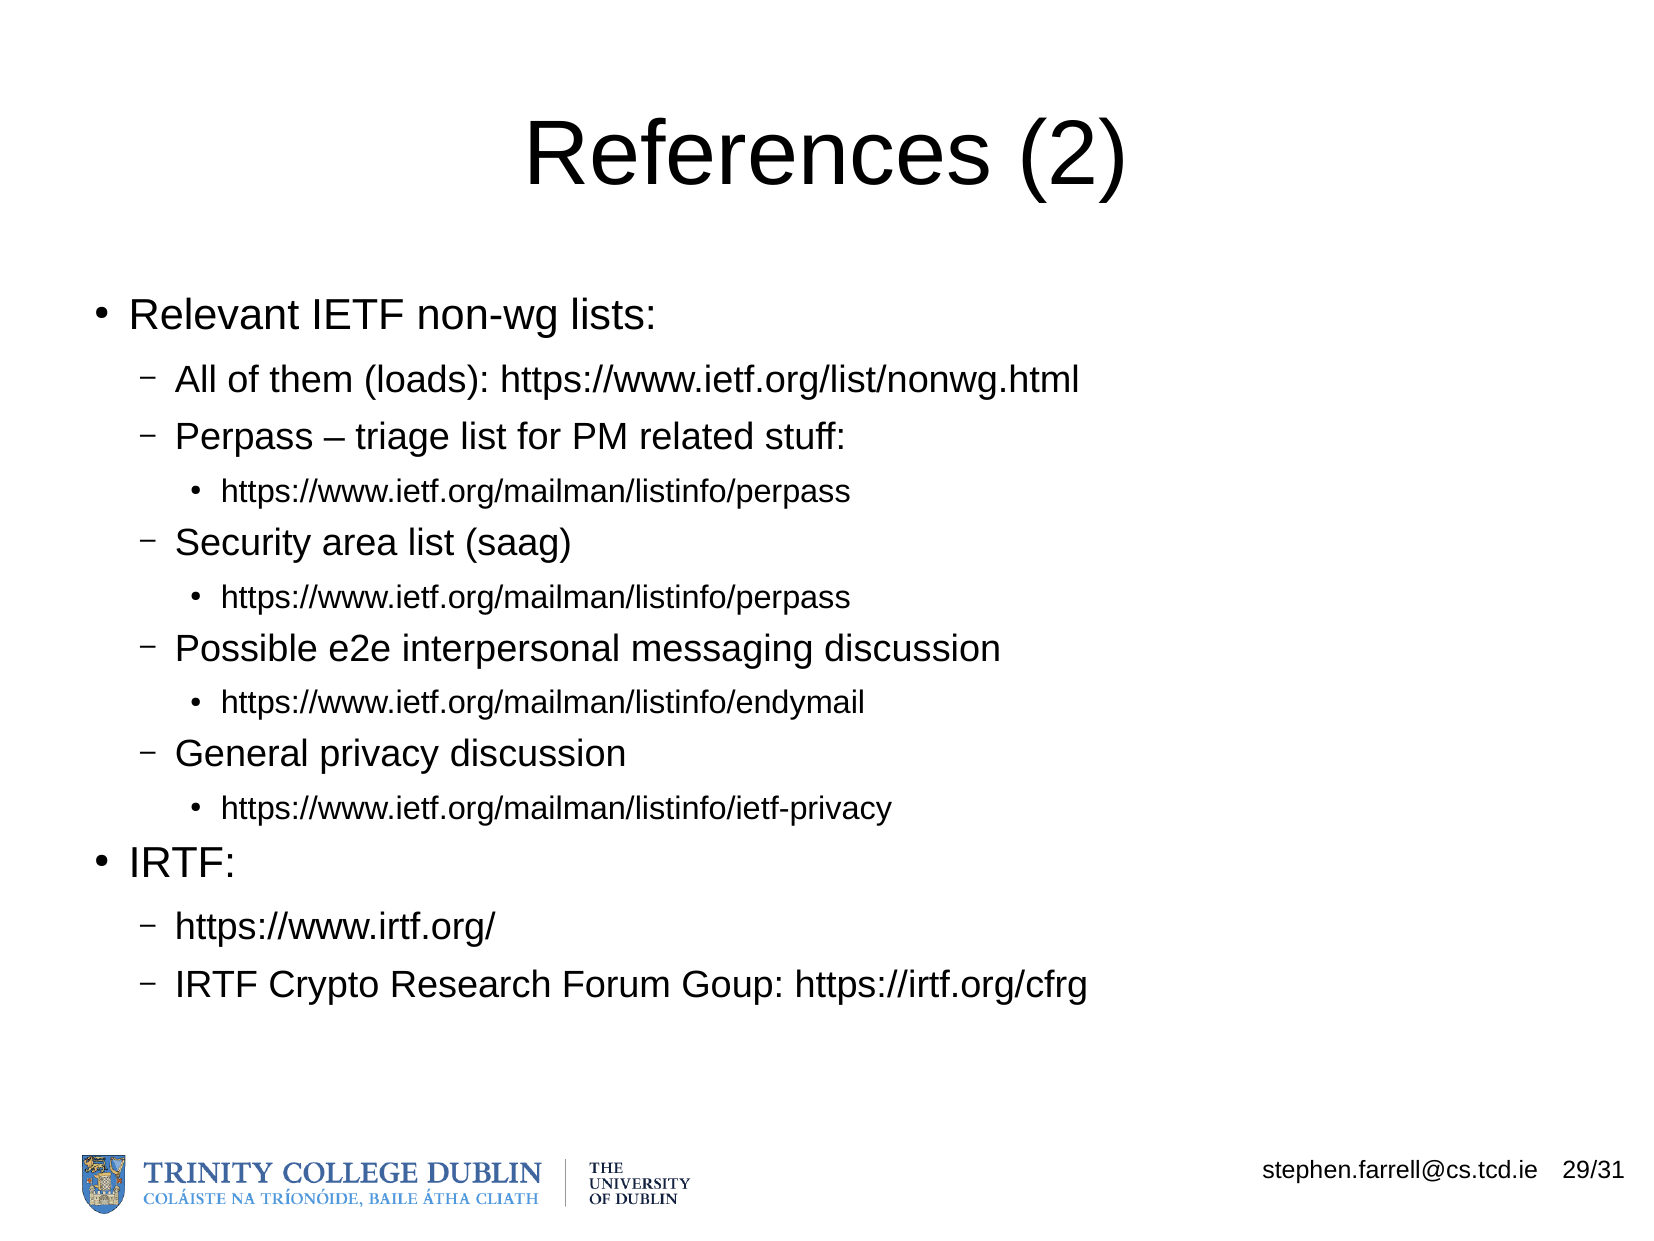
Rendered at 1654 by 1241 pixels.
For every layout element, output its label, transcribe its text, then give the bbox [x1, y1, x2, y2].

list Relevant IETF non-wg lists: All of them (loads): https://www.ietf.org/list/nonwg.html Perpass – triage list for PM related stuff: https://www.ietf.org/mailman/listinfo/perpass Security area list (saag) https://www.ietf.org/mailman/listinfo/perpass Possible e2e interpersonal messaging discussion https://www.ietf.org/mailman/listinfo/endymail General privacy discussion https://www.ietf.org/mailman/listinfo/ietf-privacy IRTF: https://www.irtf.org/ IRTF Crypto Research Forum Goup: https://irtf.org/cfrg [82, 290, 1571, 1010]
picture [82, 1155, 694, 1214]
title References (2) [82, 49, 1571, 257]
